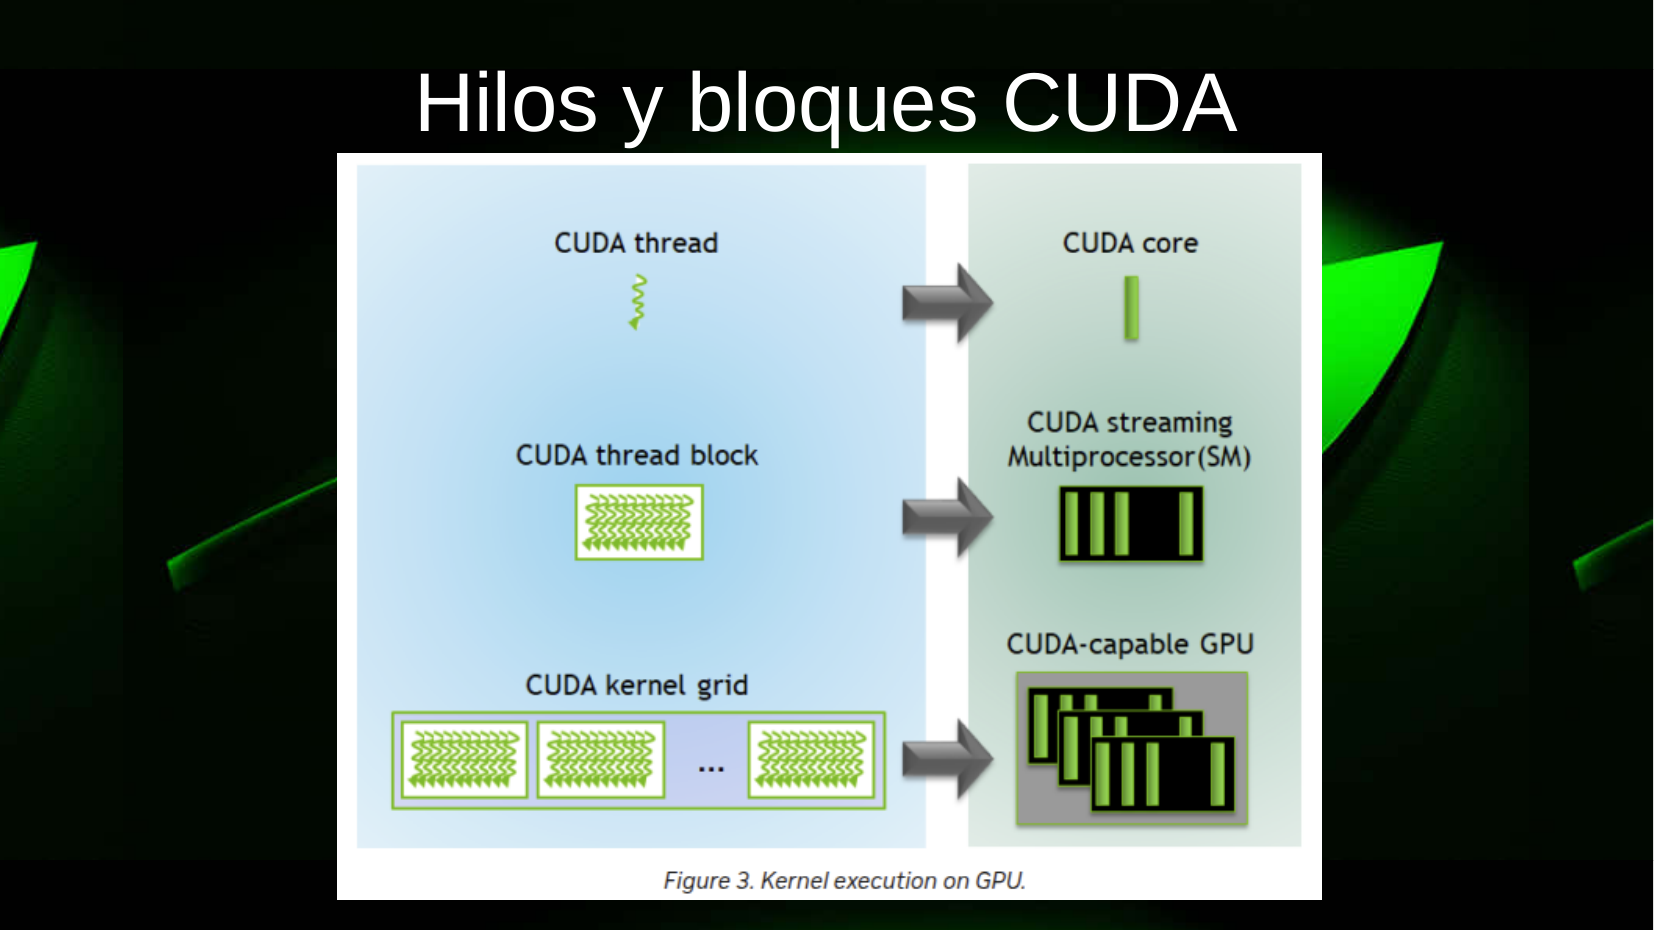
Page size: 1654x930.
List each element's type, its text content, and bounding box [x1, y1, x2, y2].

picture [0, 0, 1654, 930]
title Hilos y bloques CUDA [82, 37, 1571, 193]
